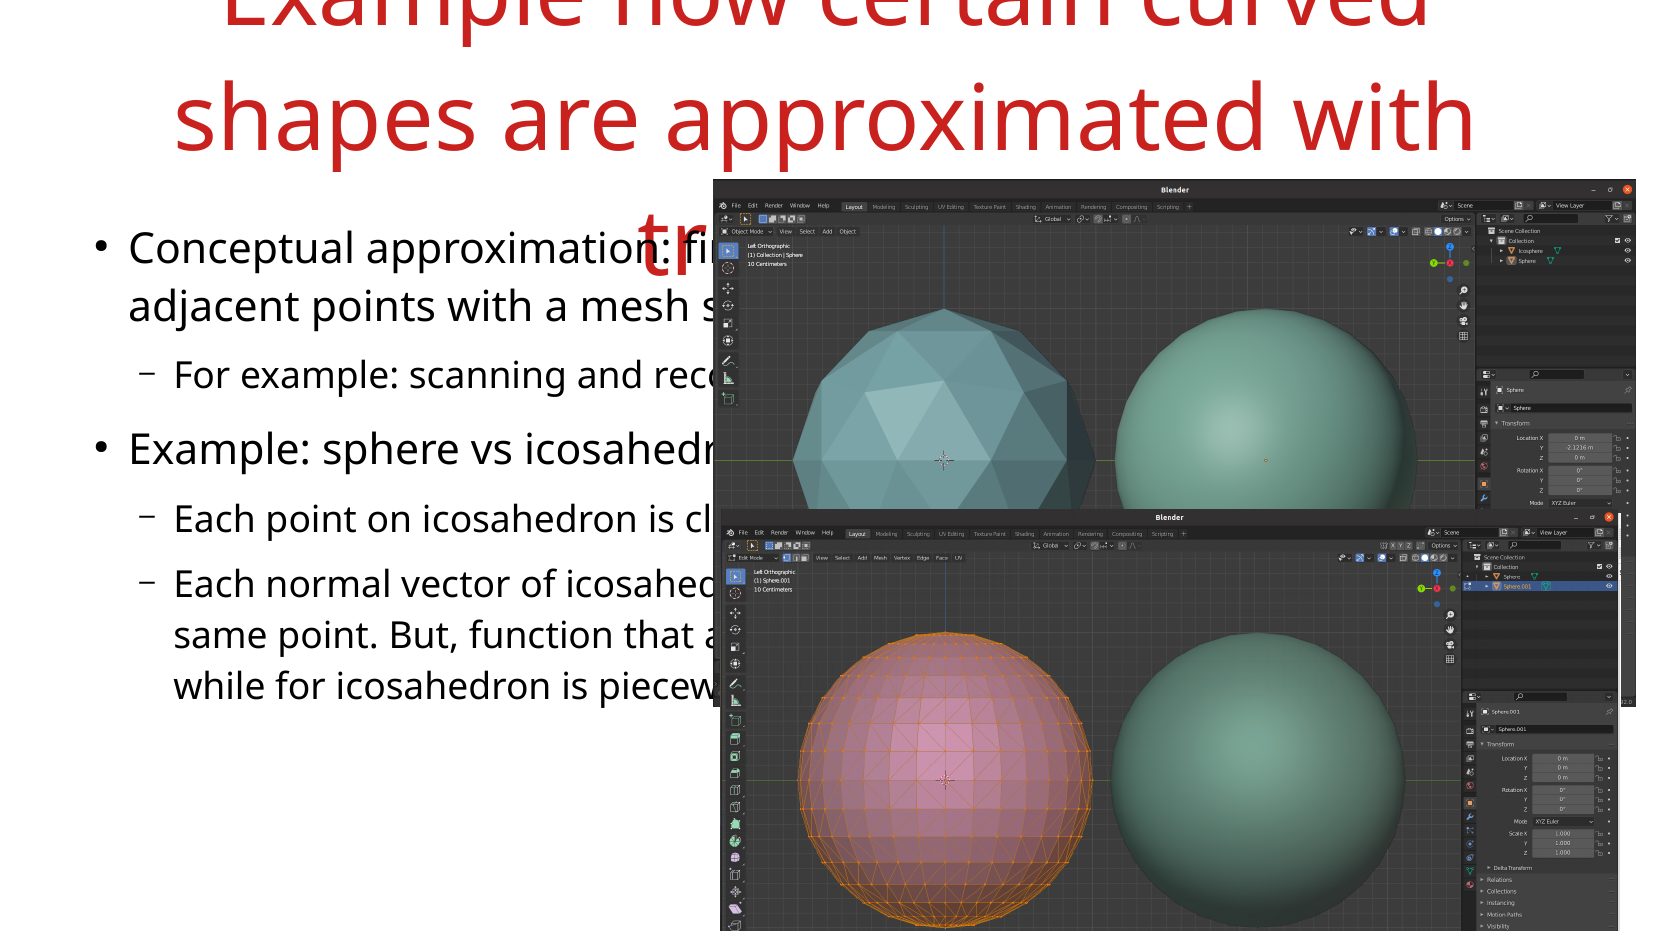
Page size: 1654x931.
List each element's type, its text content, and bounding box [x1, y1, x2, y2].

list Conceptual approximation: find points on complex shape and connect adjacent points with a mesh structure For example: scanning and reconstruction Example: sphere vs icosahedron Each point on icosahedron is close to point of sphere Each normal vector of icosahedron is close to vector normal of the sphere in the same point. But, function that assigns normals to the sphere is continuous while for icosahedron is piecewise constant → this influences reflection of light! [82, 217, 720, 758]
title Example how certain curved shapes are approximated with triangles [82, 0, 1571, 217]
picture [713, 179, 1636, 931]
